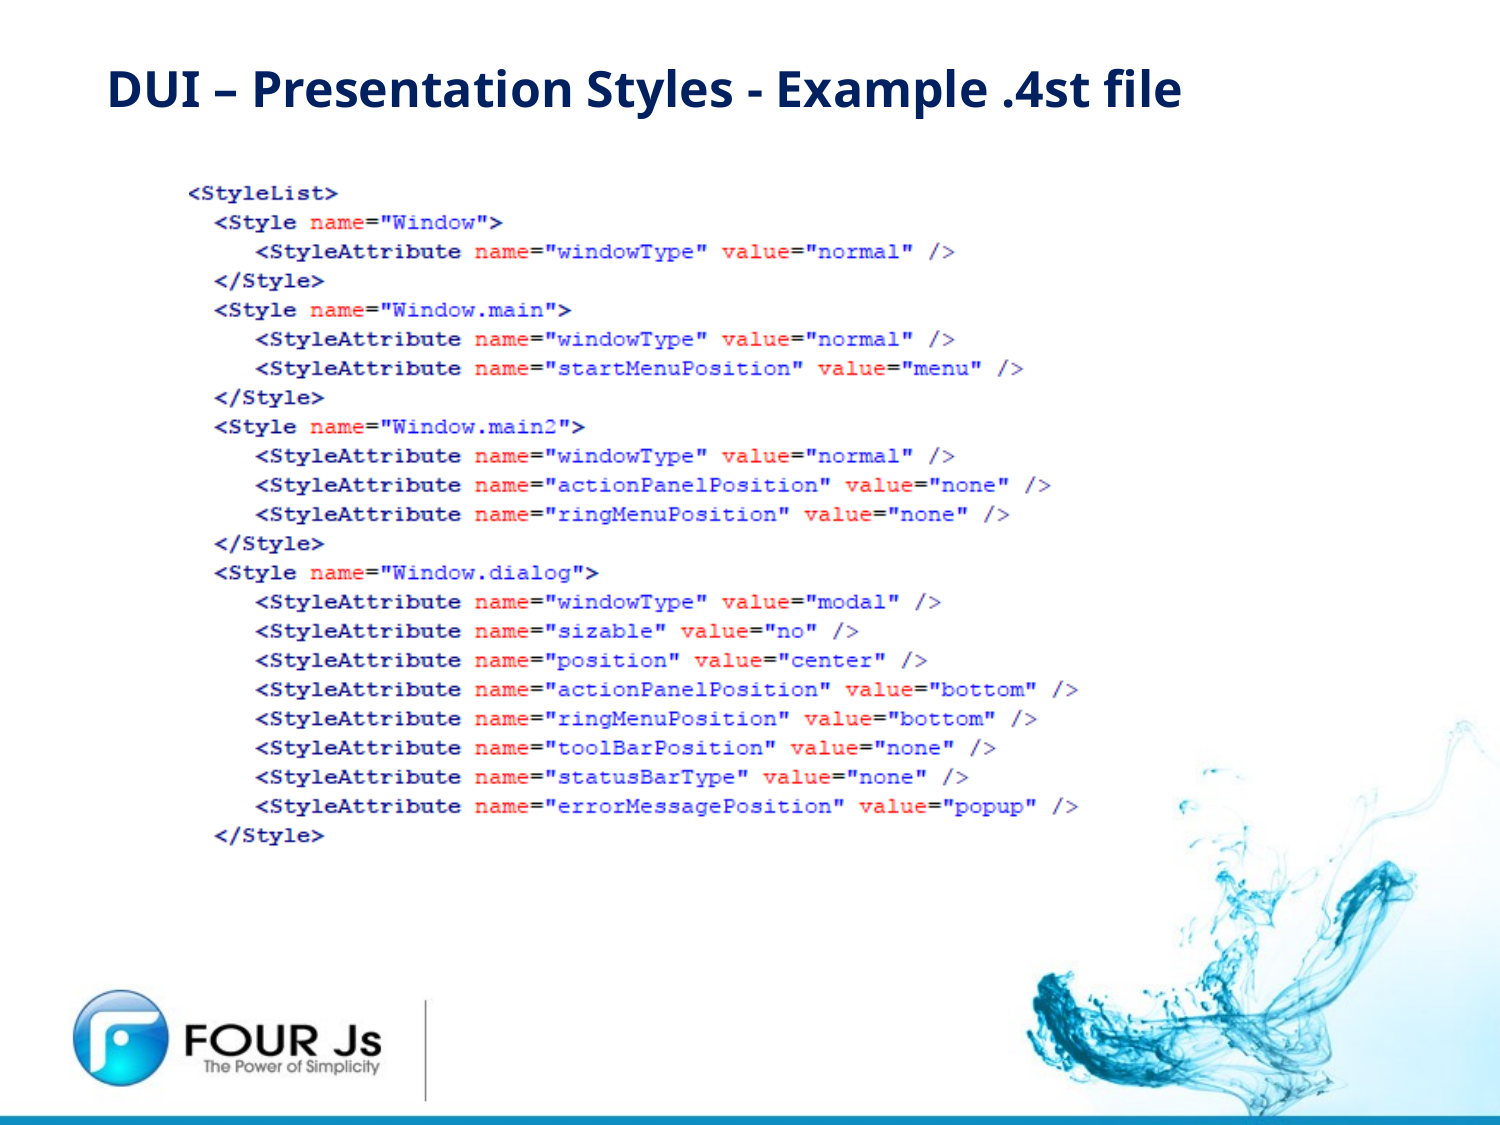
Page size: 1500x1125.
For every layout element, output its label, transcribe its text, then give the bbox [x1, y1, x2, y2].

title DUI – Presentation Styles - Example .4st file [106, 35, 1388, 142]
picture [0, 0, 1500, 1122]
text_box [118, 153, 1362, 969]
